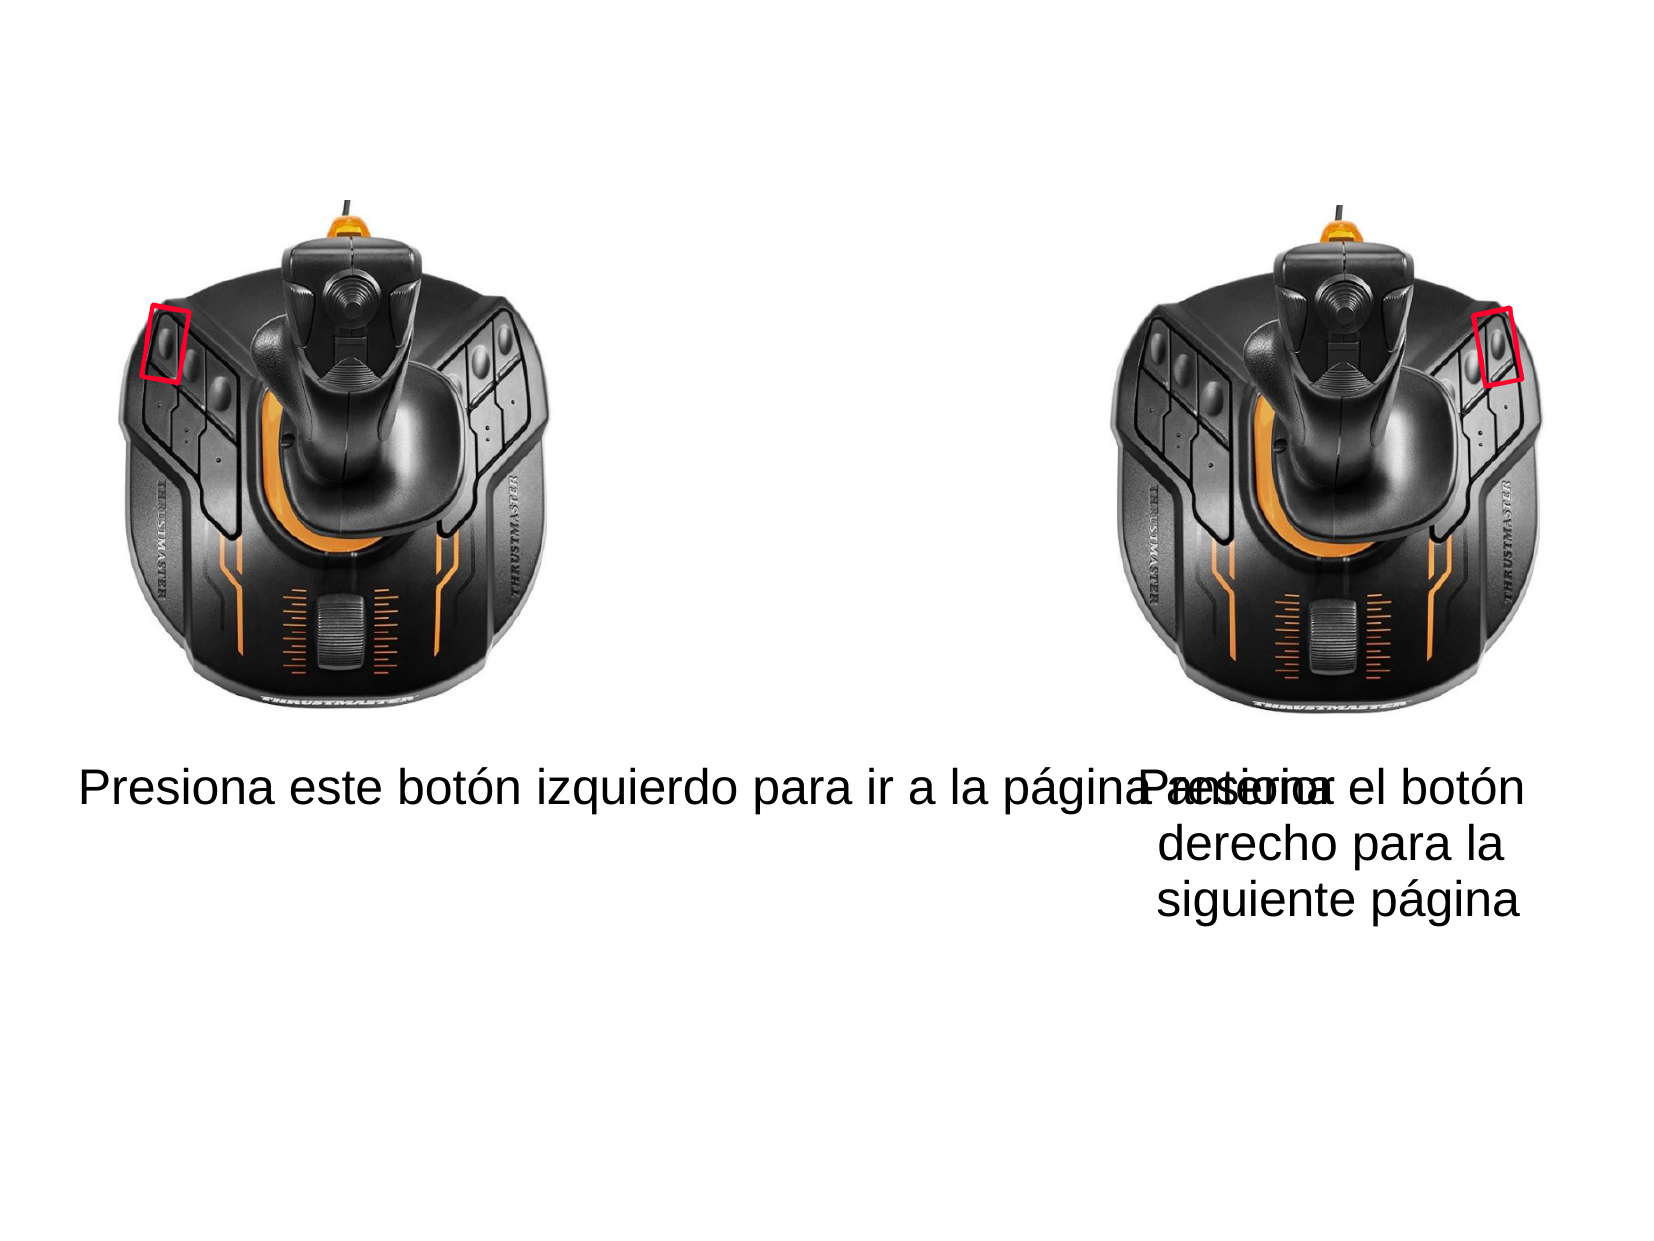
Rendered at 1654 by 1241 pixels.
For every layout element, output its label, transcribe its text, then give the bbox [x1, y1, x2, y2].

picture [117, 200, 555, 713]
text_box Presiona el botón derecho para la siguiente página [1122, 751, 1654, 990]
text_box Presiona este botón izquierdo para ir a la página anterior [63, 751, 563, 990]
picture [1109, 205, 1548, 718]
